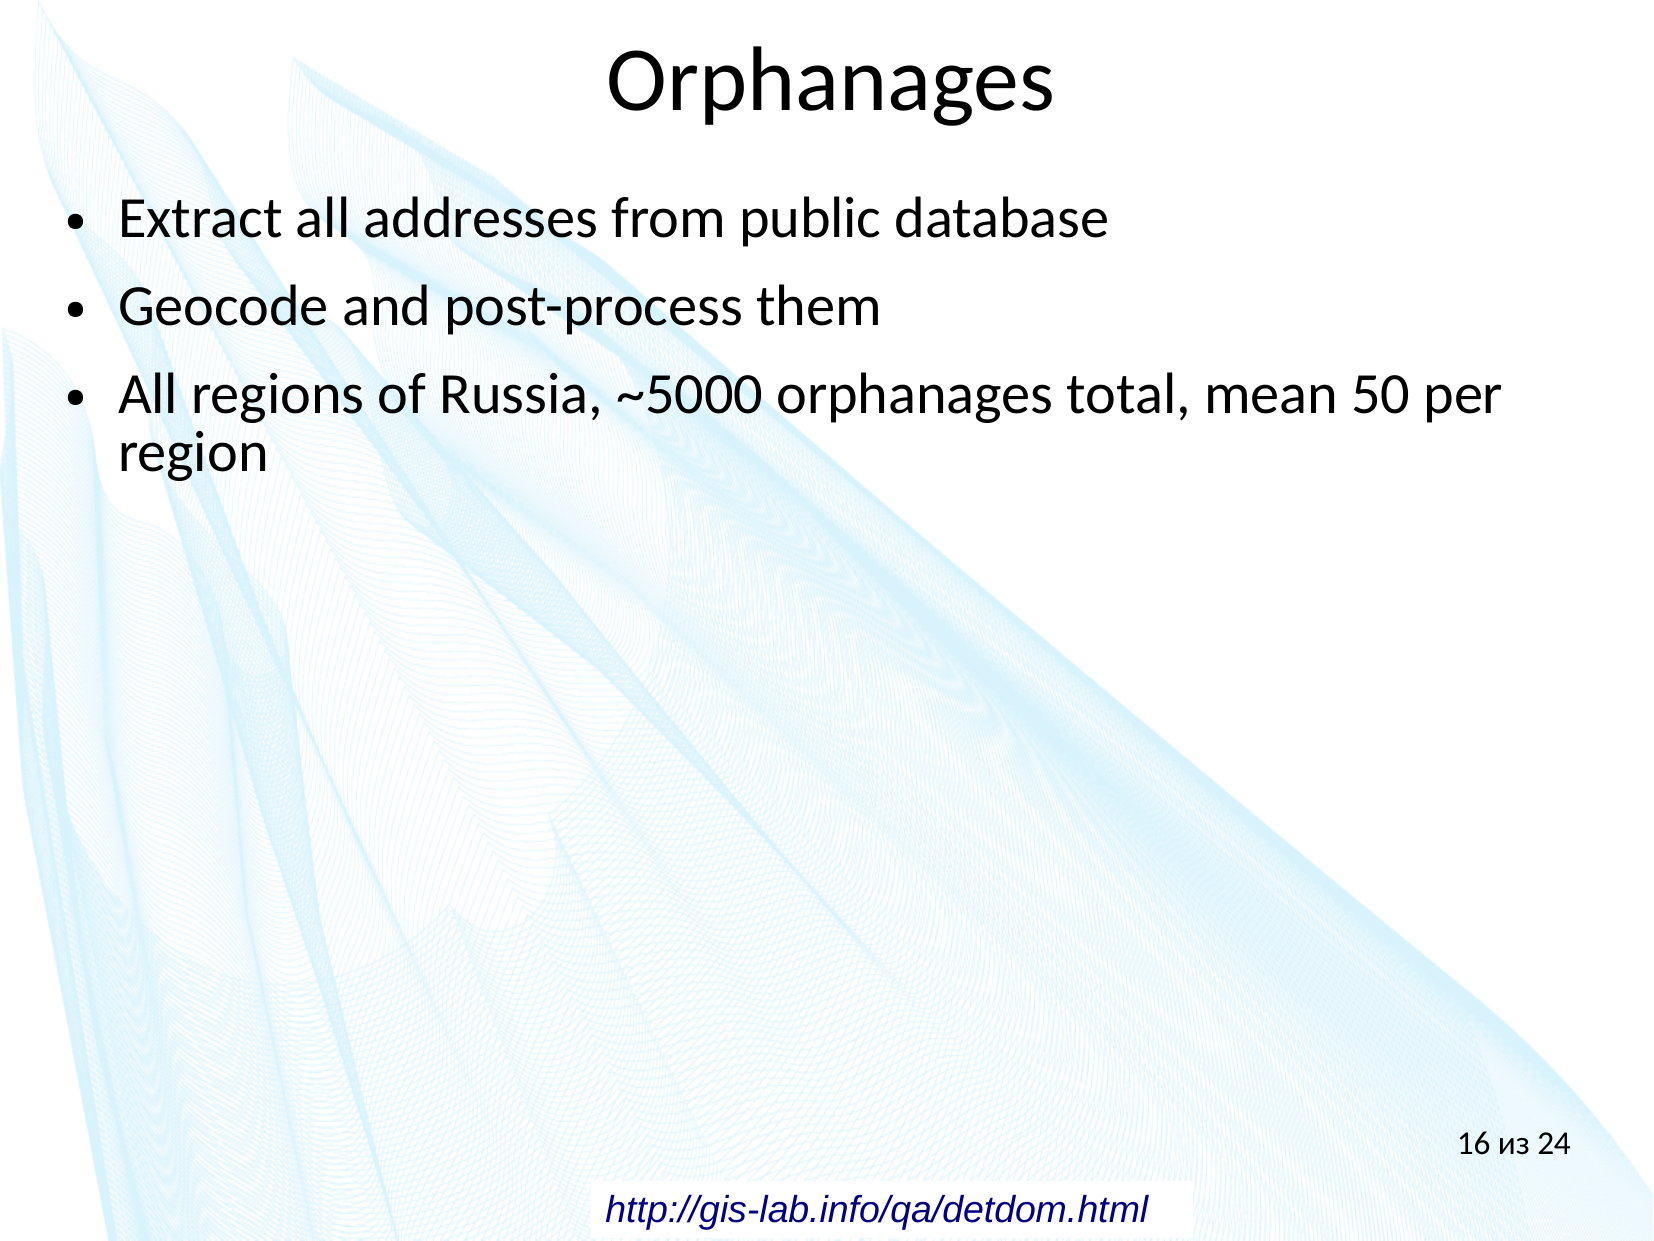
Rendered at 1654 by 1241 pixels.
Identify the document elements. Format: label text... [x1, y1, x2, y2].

title Orphanages [0, 0, 1648, 192]
picture [0, 0, 1654, 1241]
text_box http://gis-lab.info/qa/detdom.html [590, 1181, 1193, 1238]
list Extract all addresses from public database Geocode and post-process them All regions of Russia, ~5000 orphanages total, mean 50 per region [47, 106, 1536, 733]
